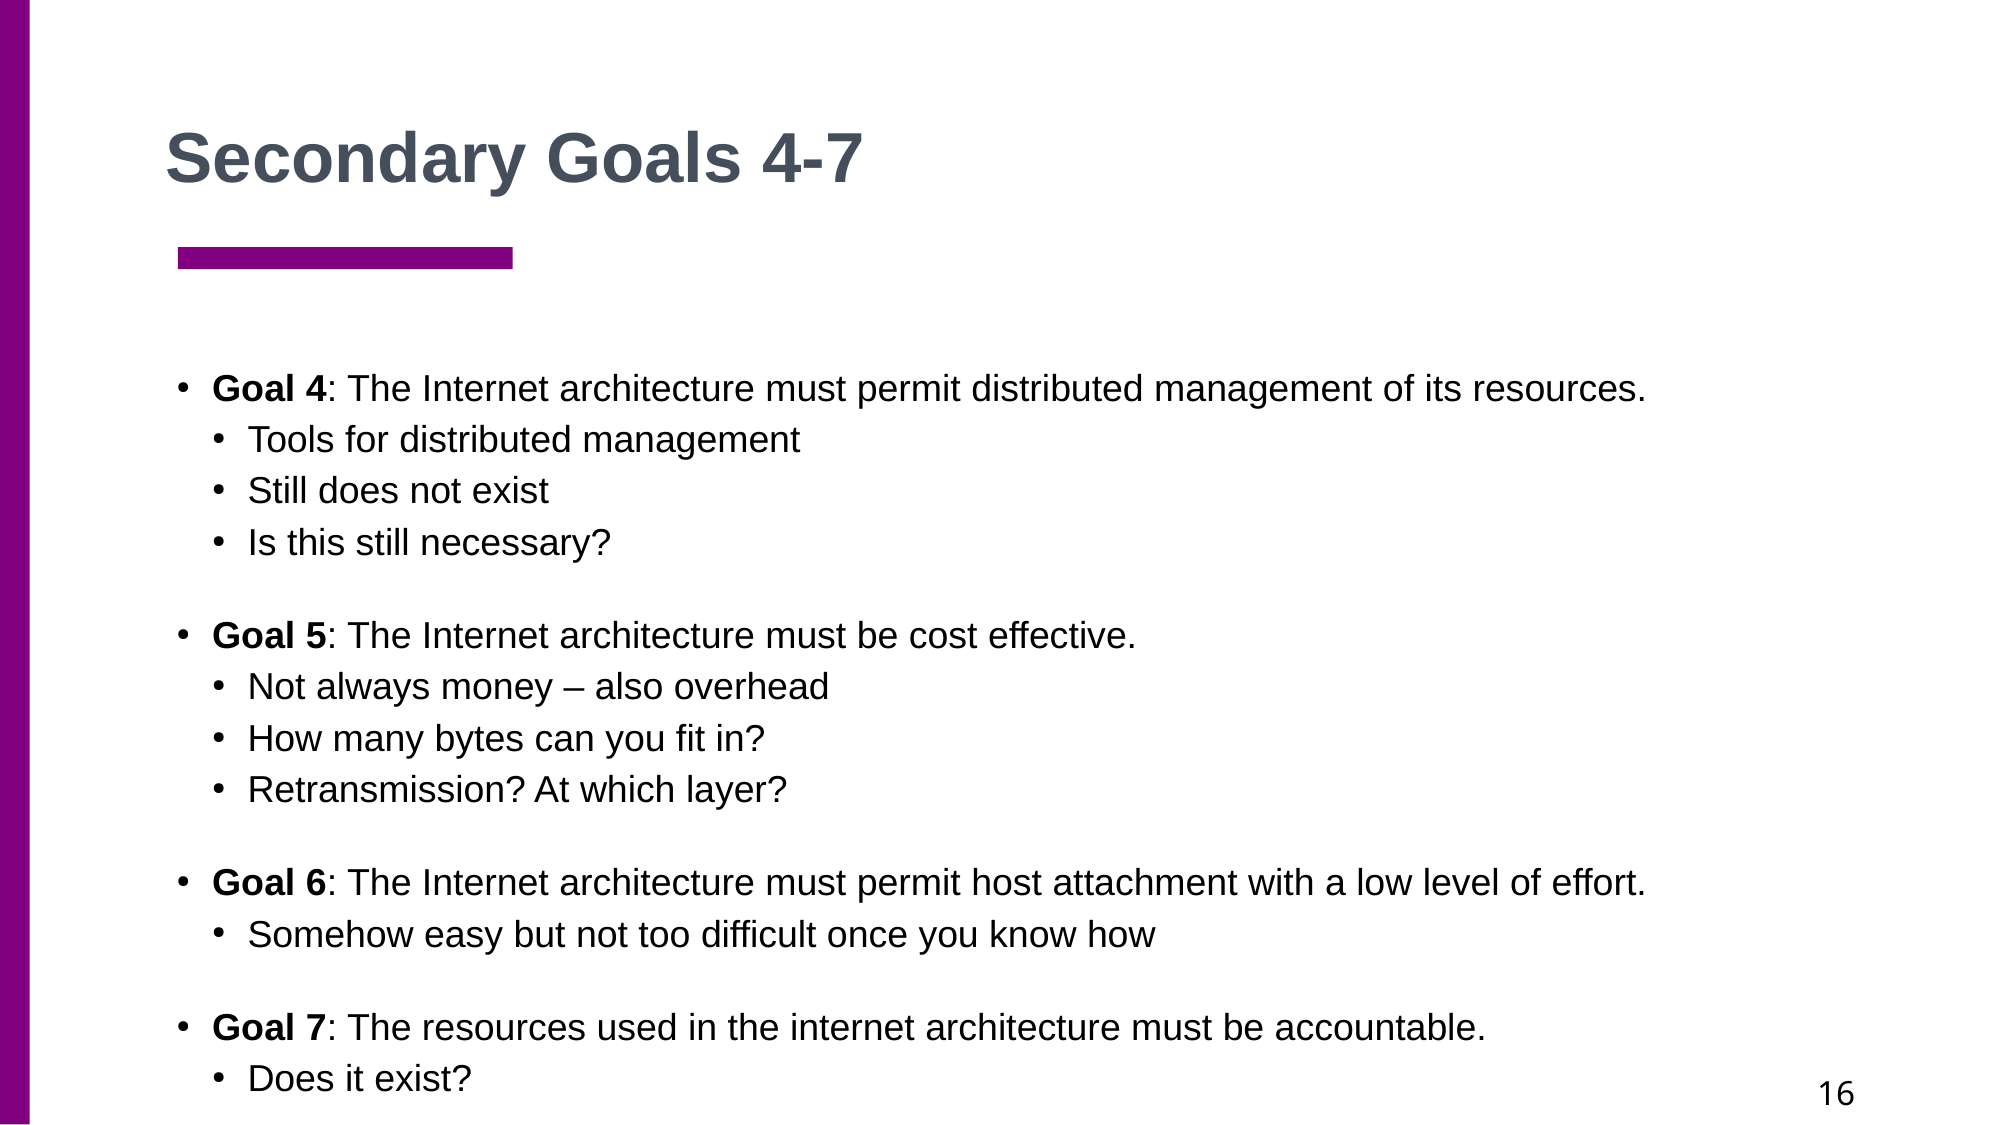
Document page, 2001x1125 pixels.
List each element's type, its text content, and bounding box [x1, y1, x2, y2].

text_box Secondary Goals 4-7 [151, 0, 1849, 212]
text_box Goal 4: The Internet architecture must permit distributed management of its resources. Tools for distributed management Still does not exist Is this still necessary? Goal 5: The Internet architecture must be cost effective. Not always money – also overhead How many bytes can you fit in? Retransmission? At which layer? Goal 6: The Internet architecture must permit host attachment with a low level of effort. Somehow easy but not too difficult once you know how Goal 7: The resources used in the internet architecture must be accountable. Does it exist? [161, 360, 2000, 1108]
